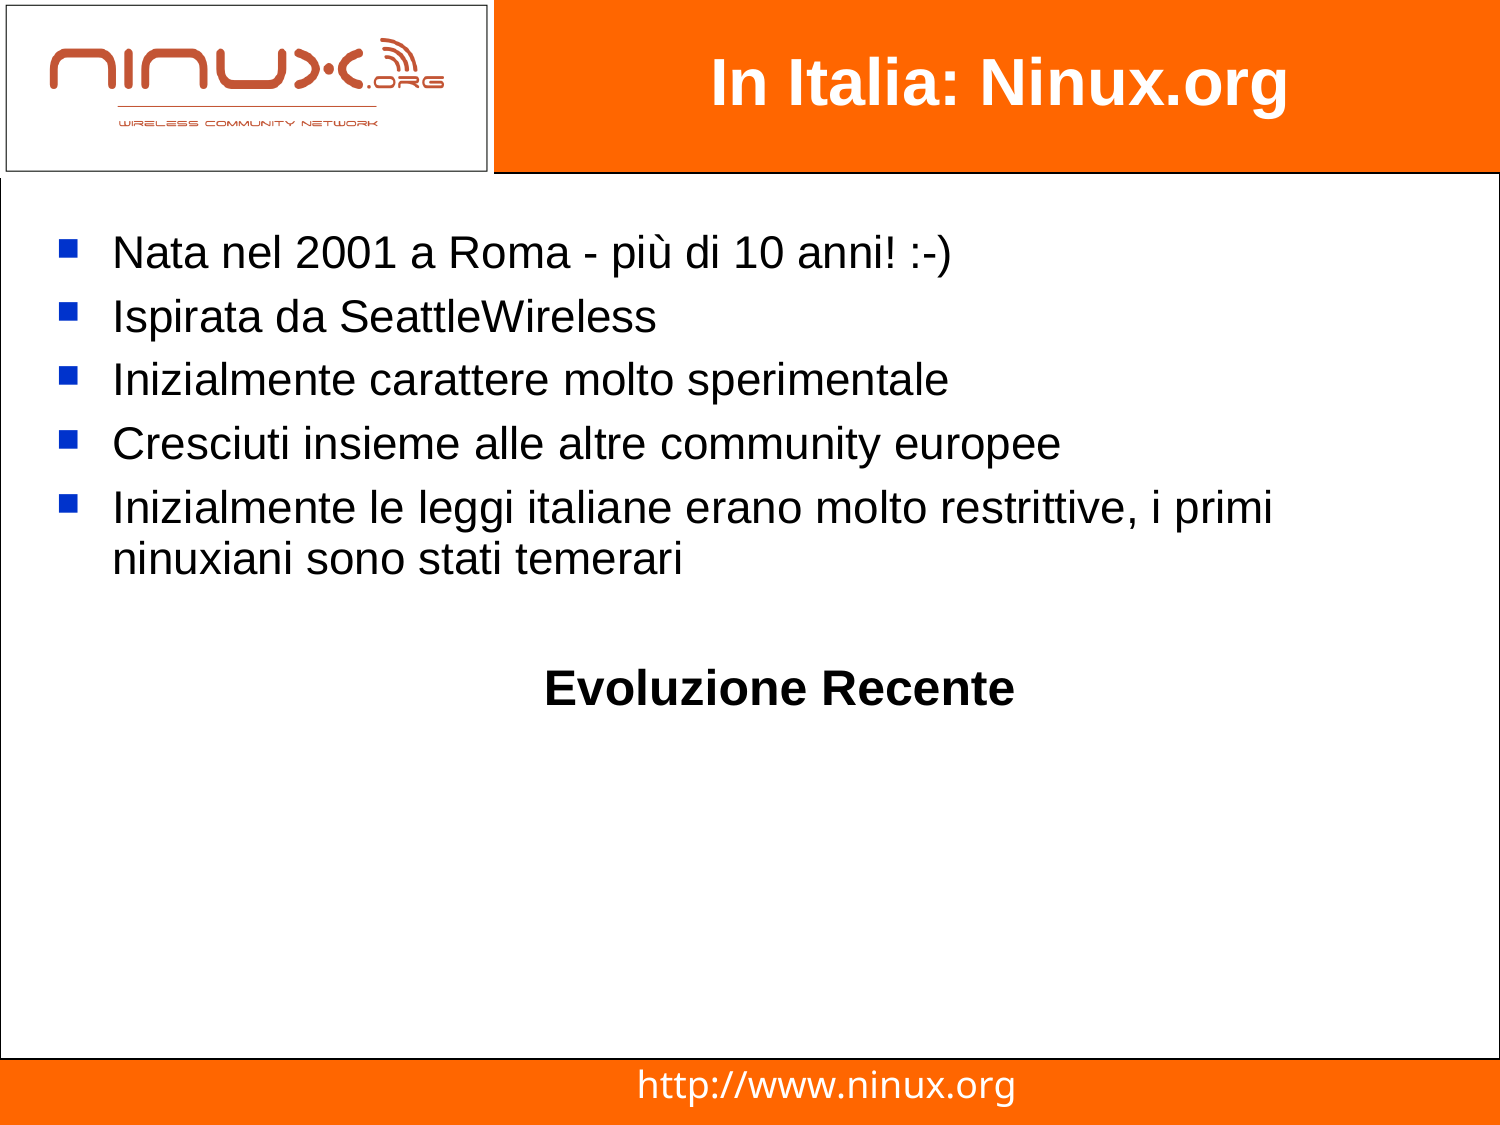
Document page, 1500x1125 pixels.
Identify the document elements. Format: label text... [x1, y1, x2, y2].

list Nata nel 2001 a Roma - più di 10 anni! :-) Ispirata da SeattleWireless Inizialmente carattere molto sperimentale Cresciuti insieme alle altre community europee Inizialmente le leggi italiane erano molto restrittive, i primi ninuxiani sono stati temerari Evoluzione Recente [41, 219, 1463, 1040]
title In Italia: Ninux.org [501, 0, 1500, 165]
text_box http://www.ninux.org [621, 1053, 1159, 1125]
picture [0, 0, 494, 178]
